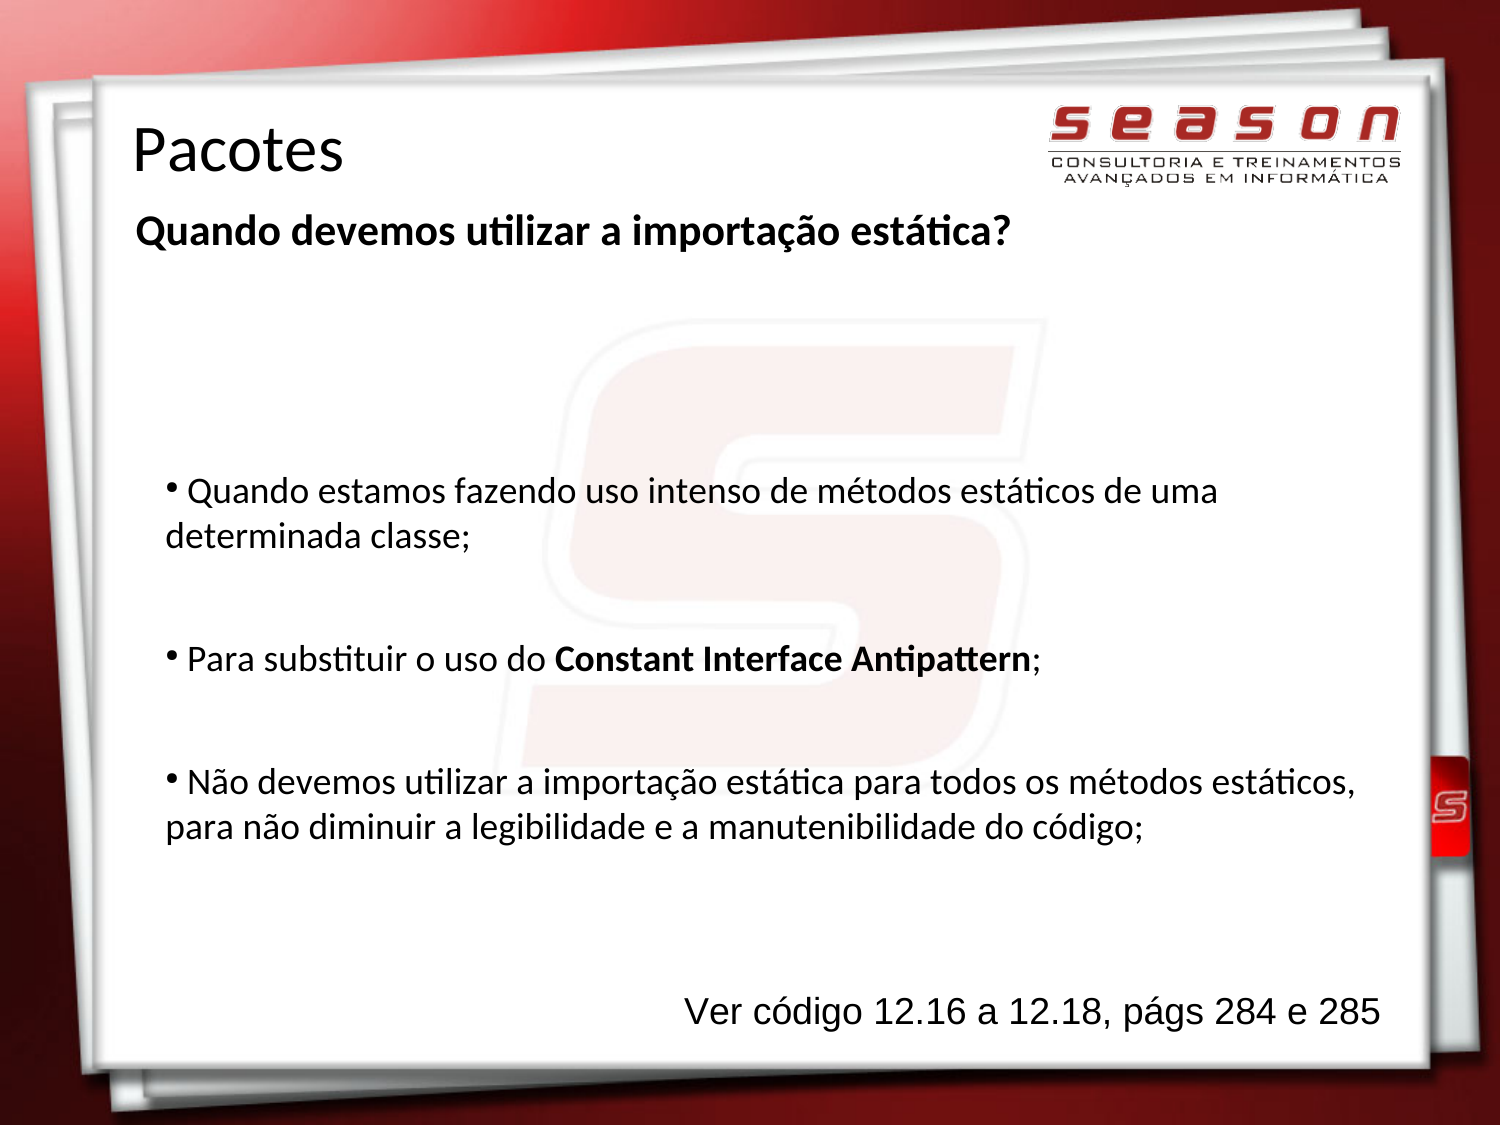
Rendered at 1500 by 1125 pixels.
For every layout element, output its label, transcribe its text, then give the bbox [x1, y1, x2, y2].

title Pacotes [118, 33, 1394, 257]
picture [0, 0, 1500, 1125]
text_box Ver código 12.16 a 12.18, págs 284 e 285 [637, 979, 1396, 1040]
text_box Quando devemos utilizar a importação estática? [119, 178, 1347, 279]
text_box Quando estamos fazendo uso intenso de métodos estáticos de uma determinada classe; Para substituir o uso do Constant Interface Antipattern; Não devemos utilizar a importação estática para todos os métodos estáticos, para não diminuir a legibilidade e a manutenibilidade do código; [165, 357, 1359, 894]
